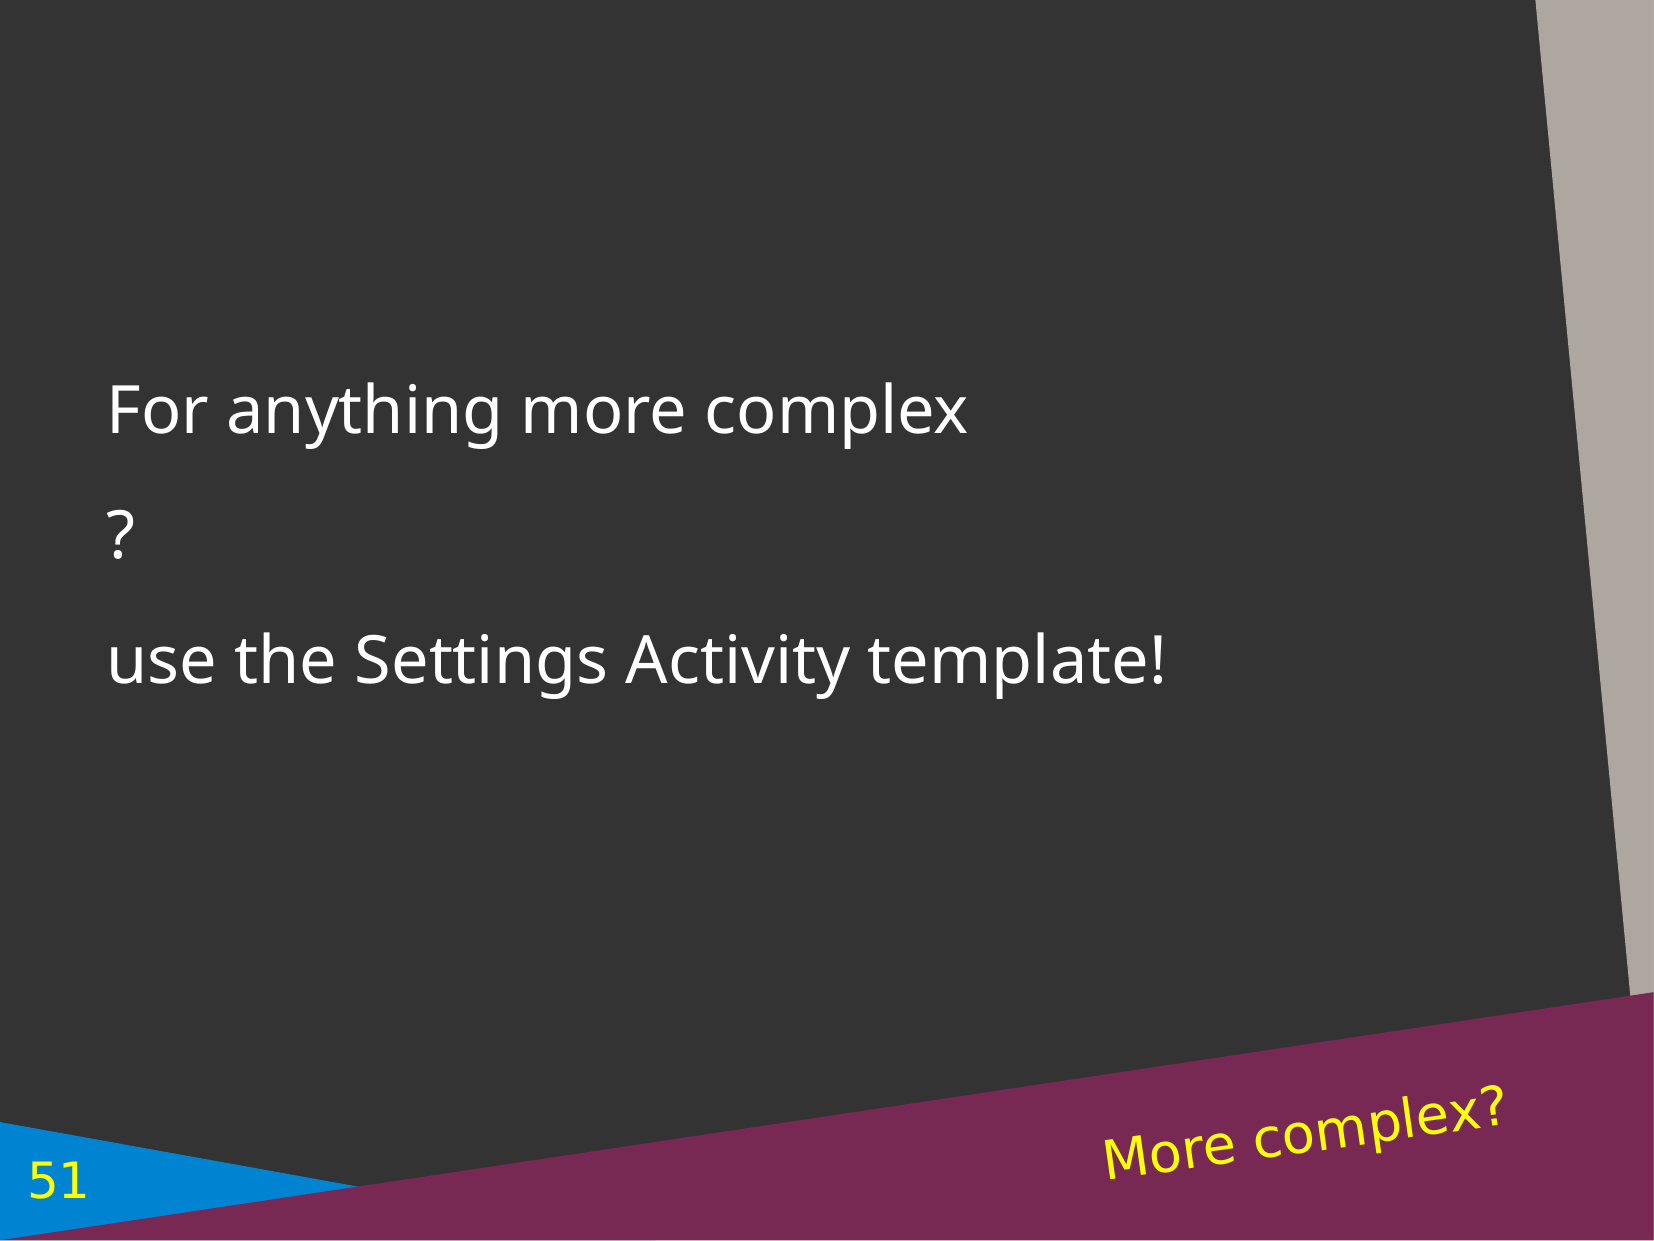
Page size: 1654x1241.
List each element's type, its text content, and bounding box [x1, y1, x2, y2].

list For anything more complex ? use the Settings Activity template! [35, 59, 1524, 993]
title More complex? [956, 995, 1654, 1241]
